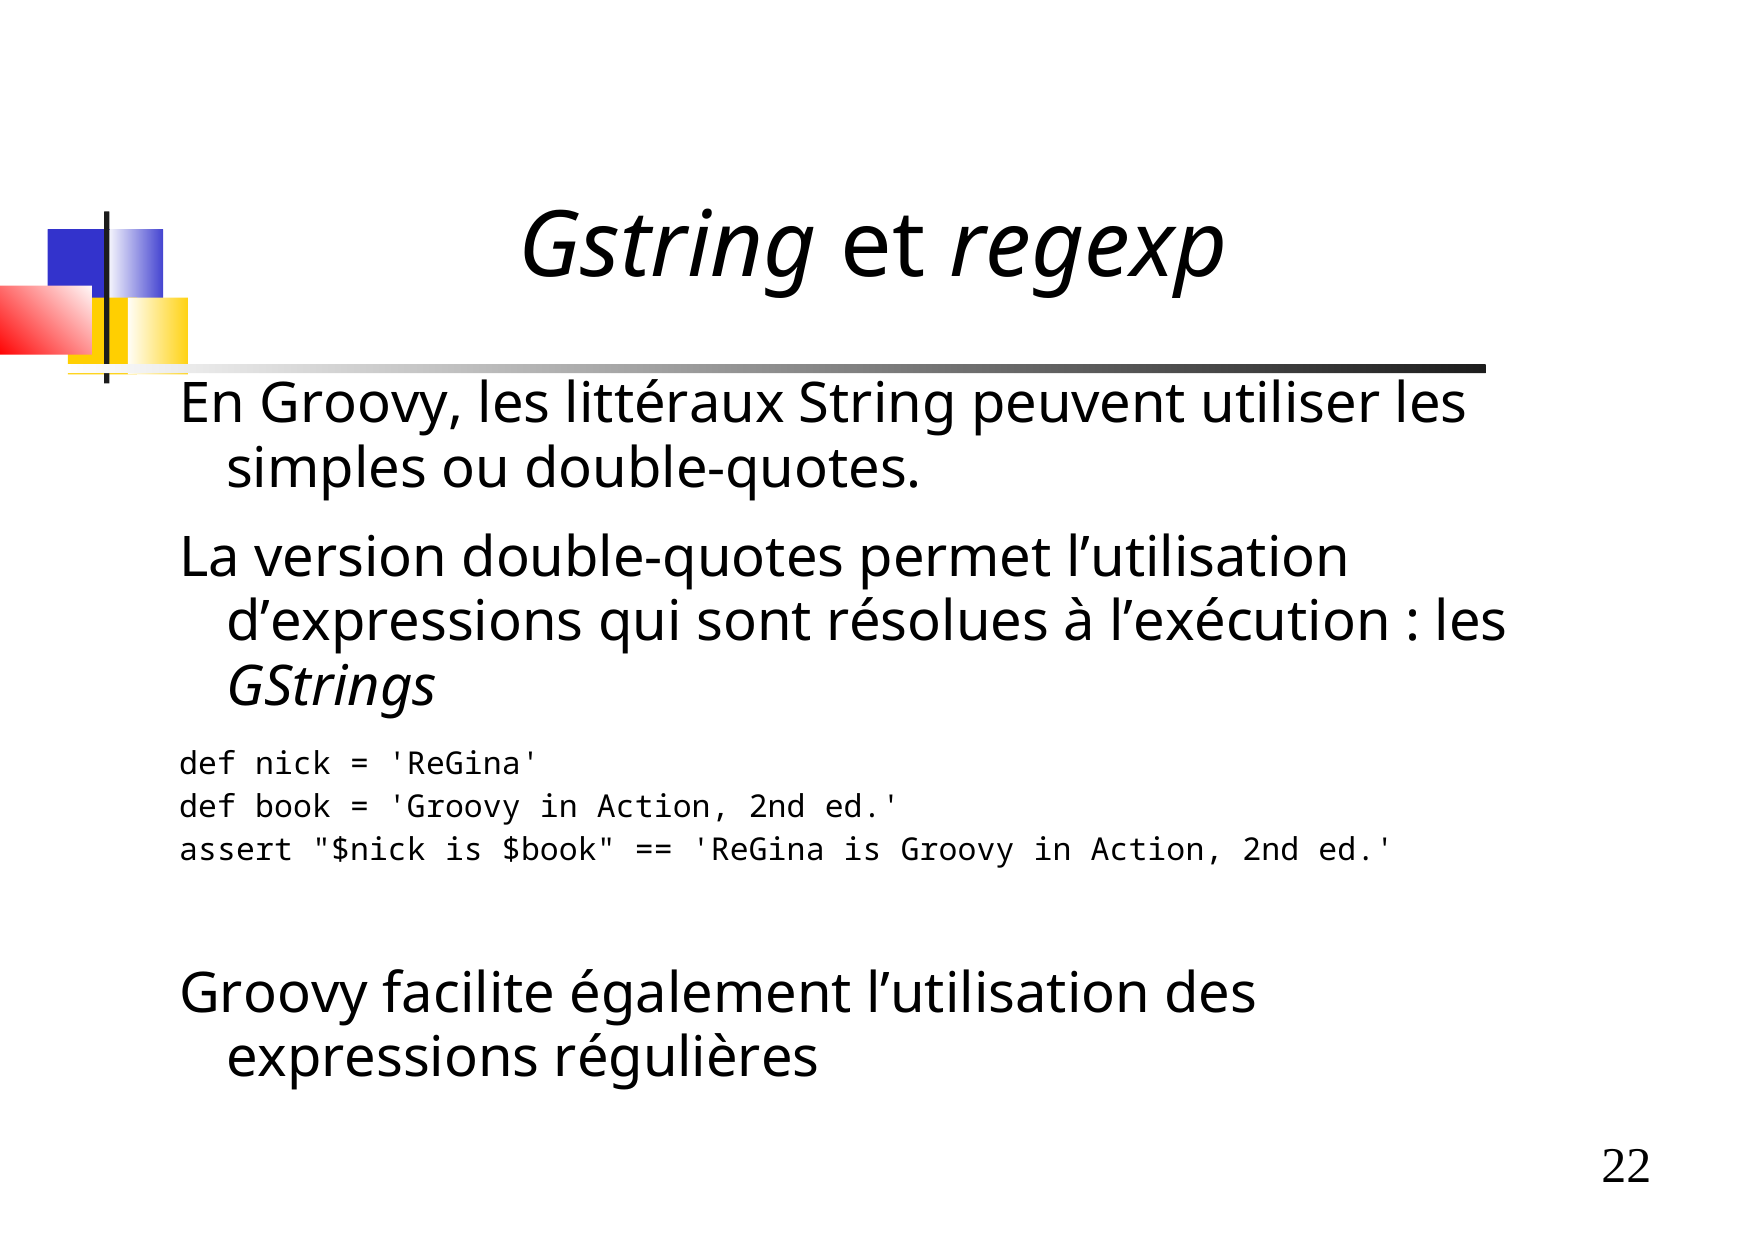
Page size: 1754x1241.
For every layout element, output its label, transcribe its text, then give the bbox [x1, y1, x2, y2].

title Gstring et regexp [179, 139, 1567, 351]
list En Groovy, les littéraux String peuvent utiliser les simples ou double-quotes. La version double-quotes permet l’utilisation d’expressions qui sont résolues à l’exécution : les GStrings def nick = 'ReGina' def book = 'Groovy in Action, 2nd ed.' assert "$nick is $book" == 'ReGina is Groovy in Action, 2nd ed.' Groovy facilite également l’utilisation des expressions régulières [179, 371, 1567, 1091]
